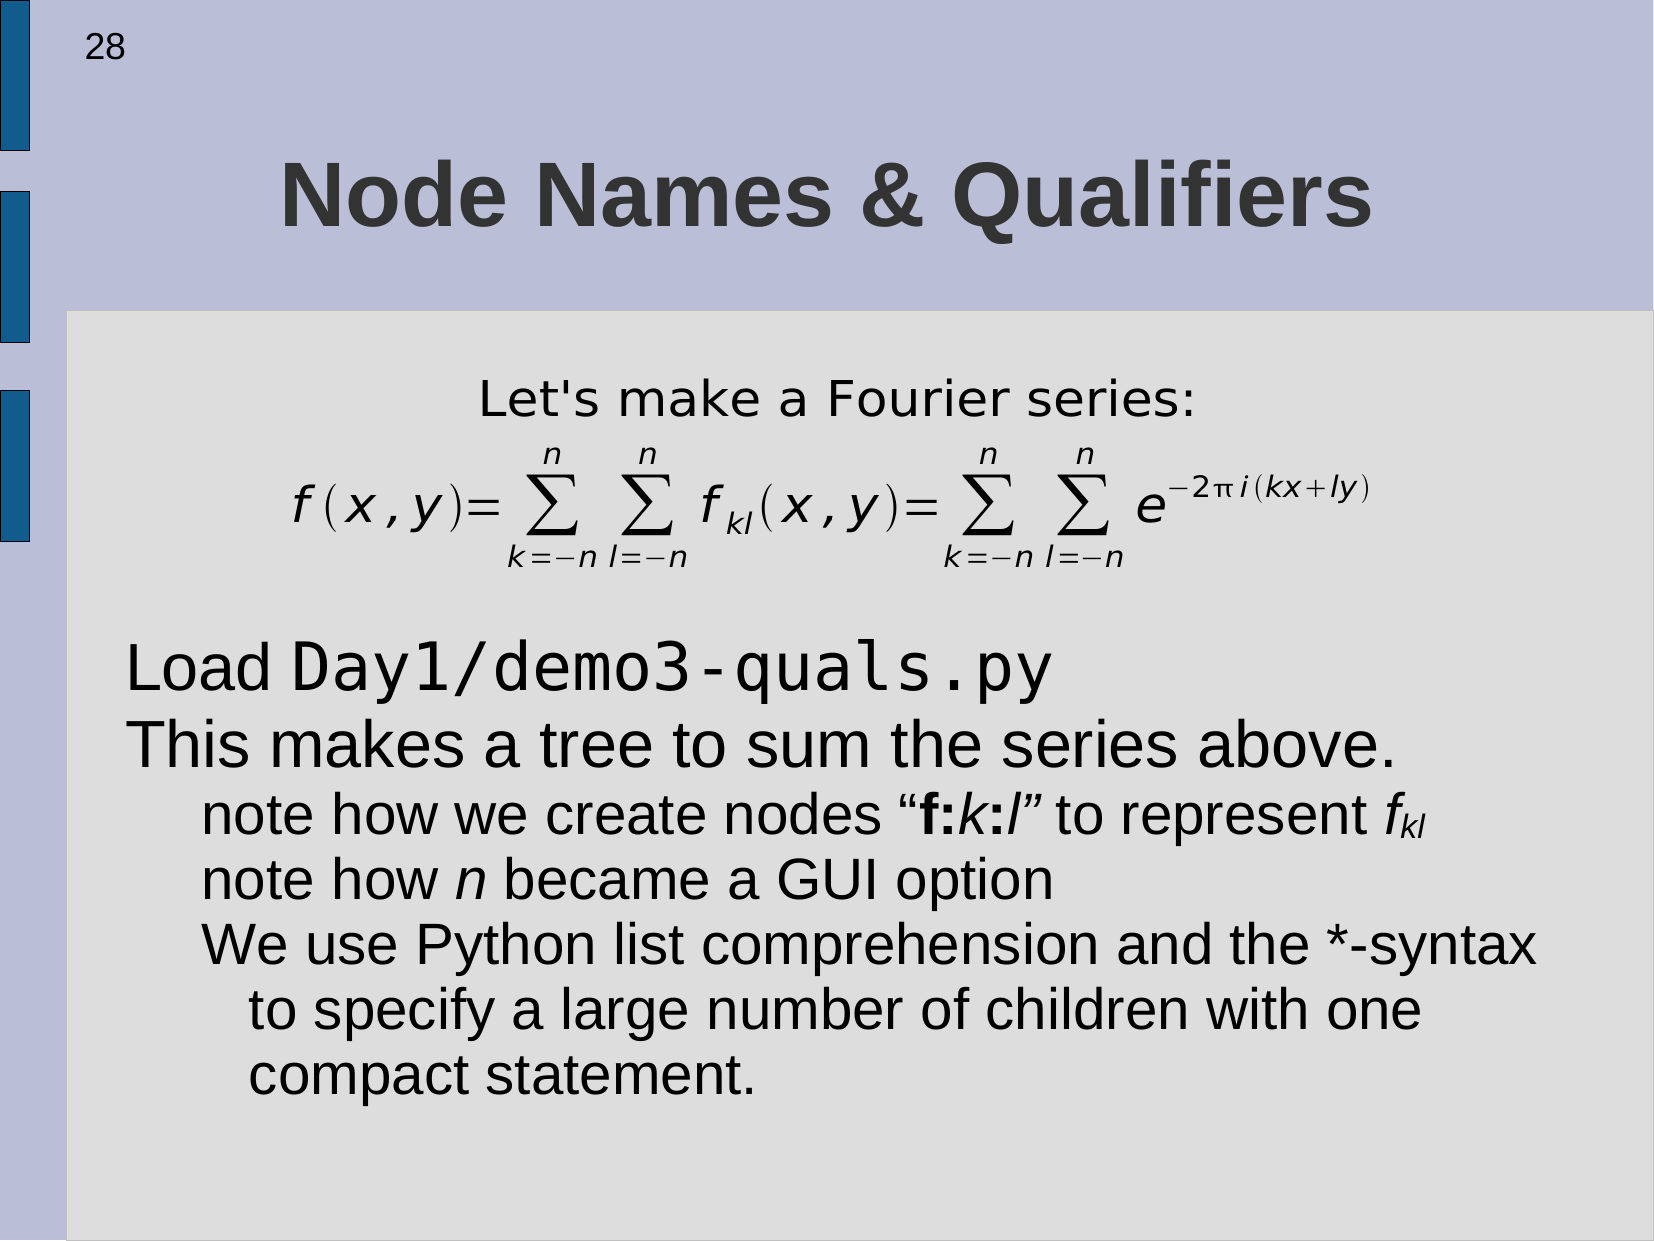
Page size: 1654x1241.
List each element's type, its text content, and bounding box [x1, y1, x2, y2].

list Load Day1/demo3-quals.py This makes a tree to sum the series above. note how we create nodes “f:k:l” to represent fkl note how n became a GUI option We use Python list comprehension and the *-syntax to specify a large number of children with one compact statement. [107, 628, 1590, 1241]
chart [284, 347, 1377, 575]
text_box <number> [108, 18, 232, 92]
title Node Names & Qualifiers [121, 91, 1534, 299]
